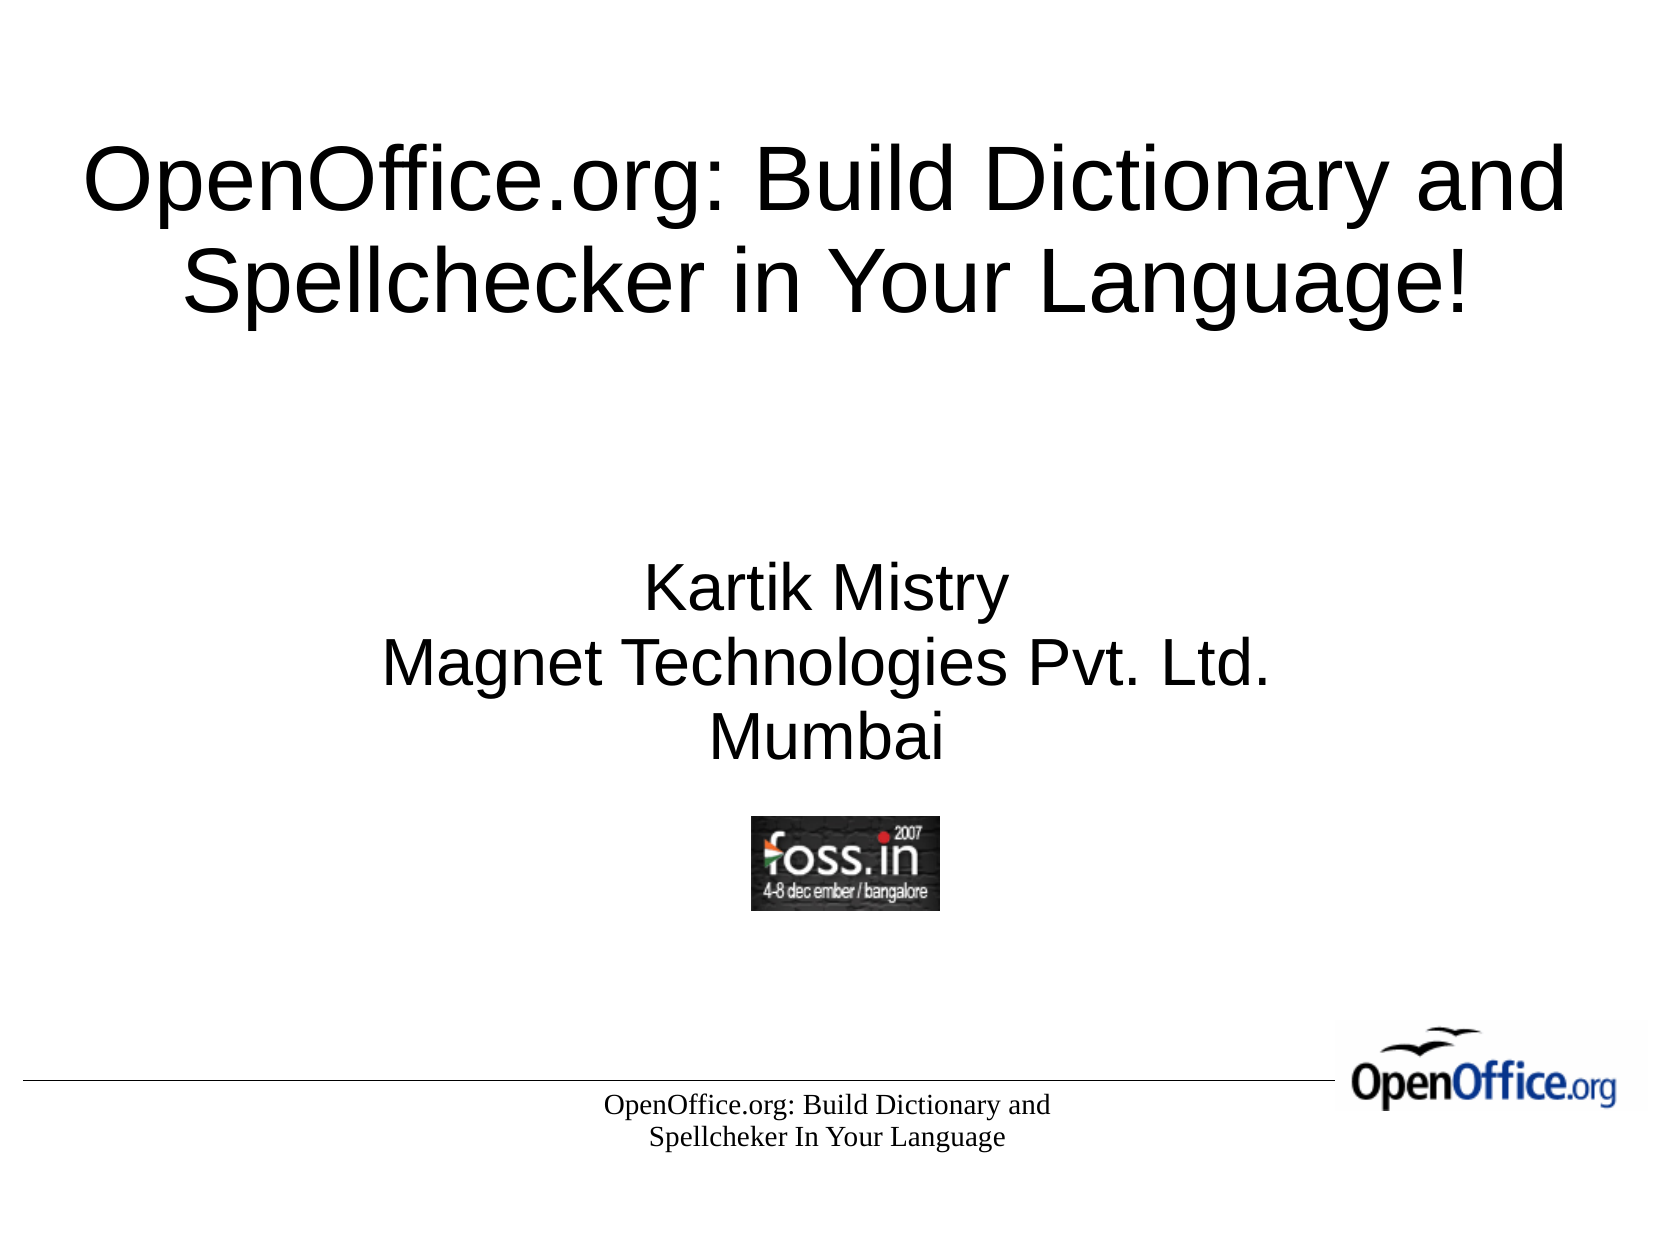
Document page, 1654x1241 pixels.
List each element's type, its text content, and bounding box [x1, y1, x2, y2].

subtitle Kartik Mistry Magnet Technologies Pvt. Ltd. Mumbai [82, 297, 1571, 1102]
picture [1335, 1020, 1648, 1111]
title OpenOffice.org: Build Dictionary and Spellchecker in Your Language! [82, 91, 1571, 297]
picture [751, 816, 940, 911]
